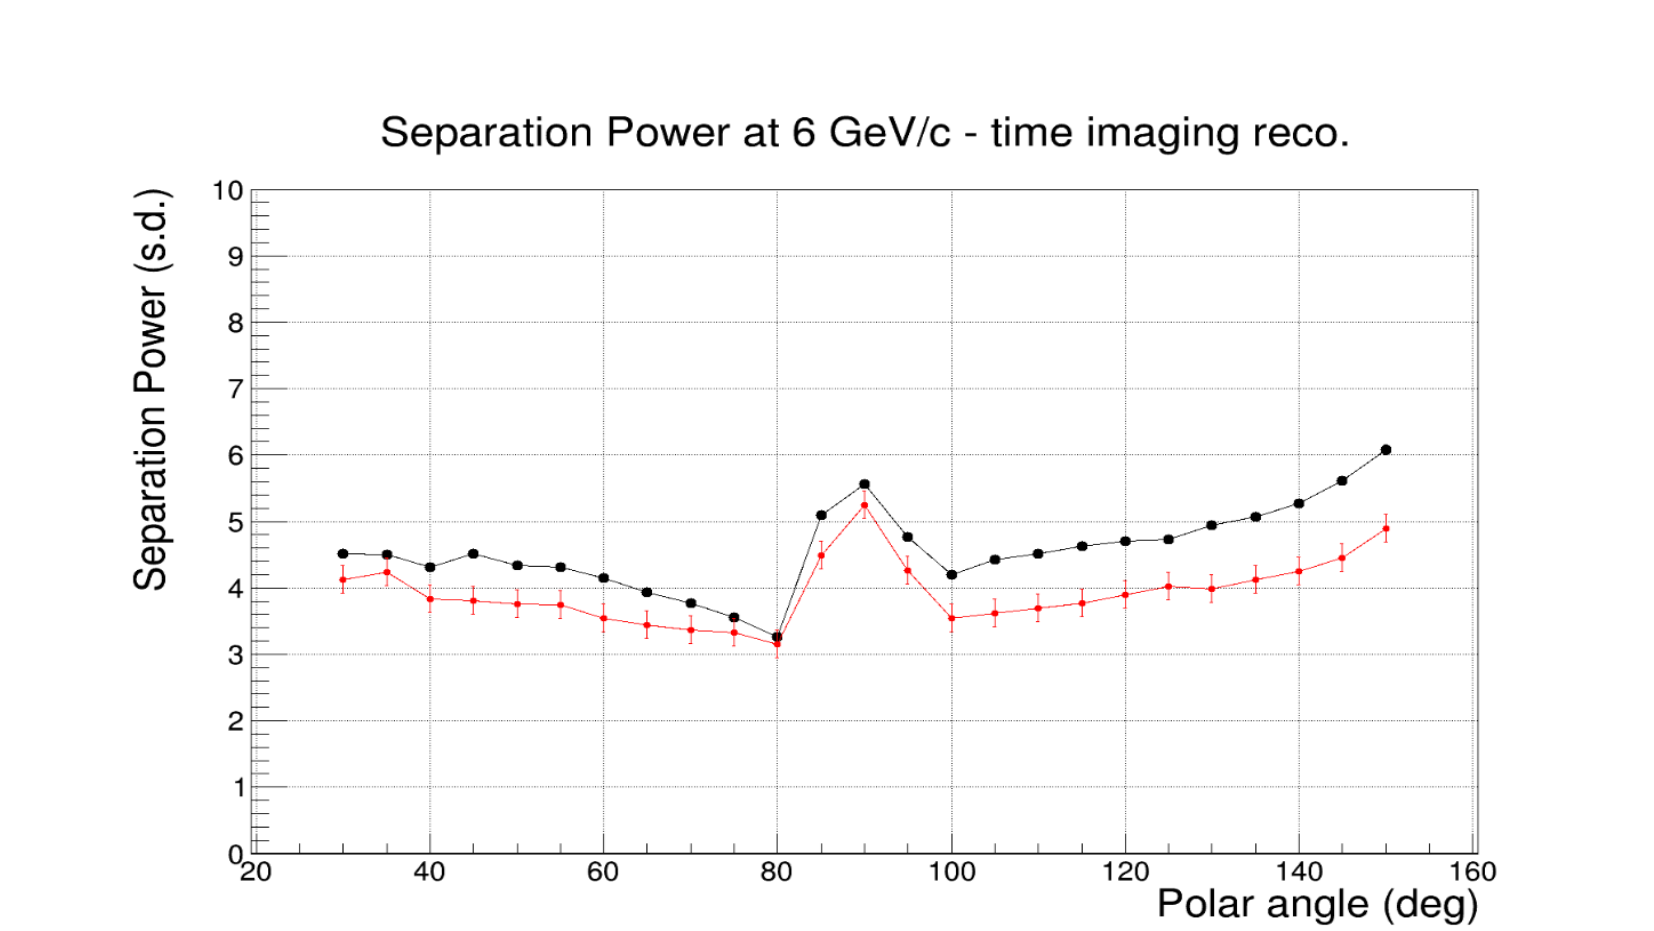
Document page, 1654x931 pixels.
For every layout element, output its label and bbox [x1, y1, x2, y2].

picture [106, 112, 1501, 931]
